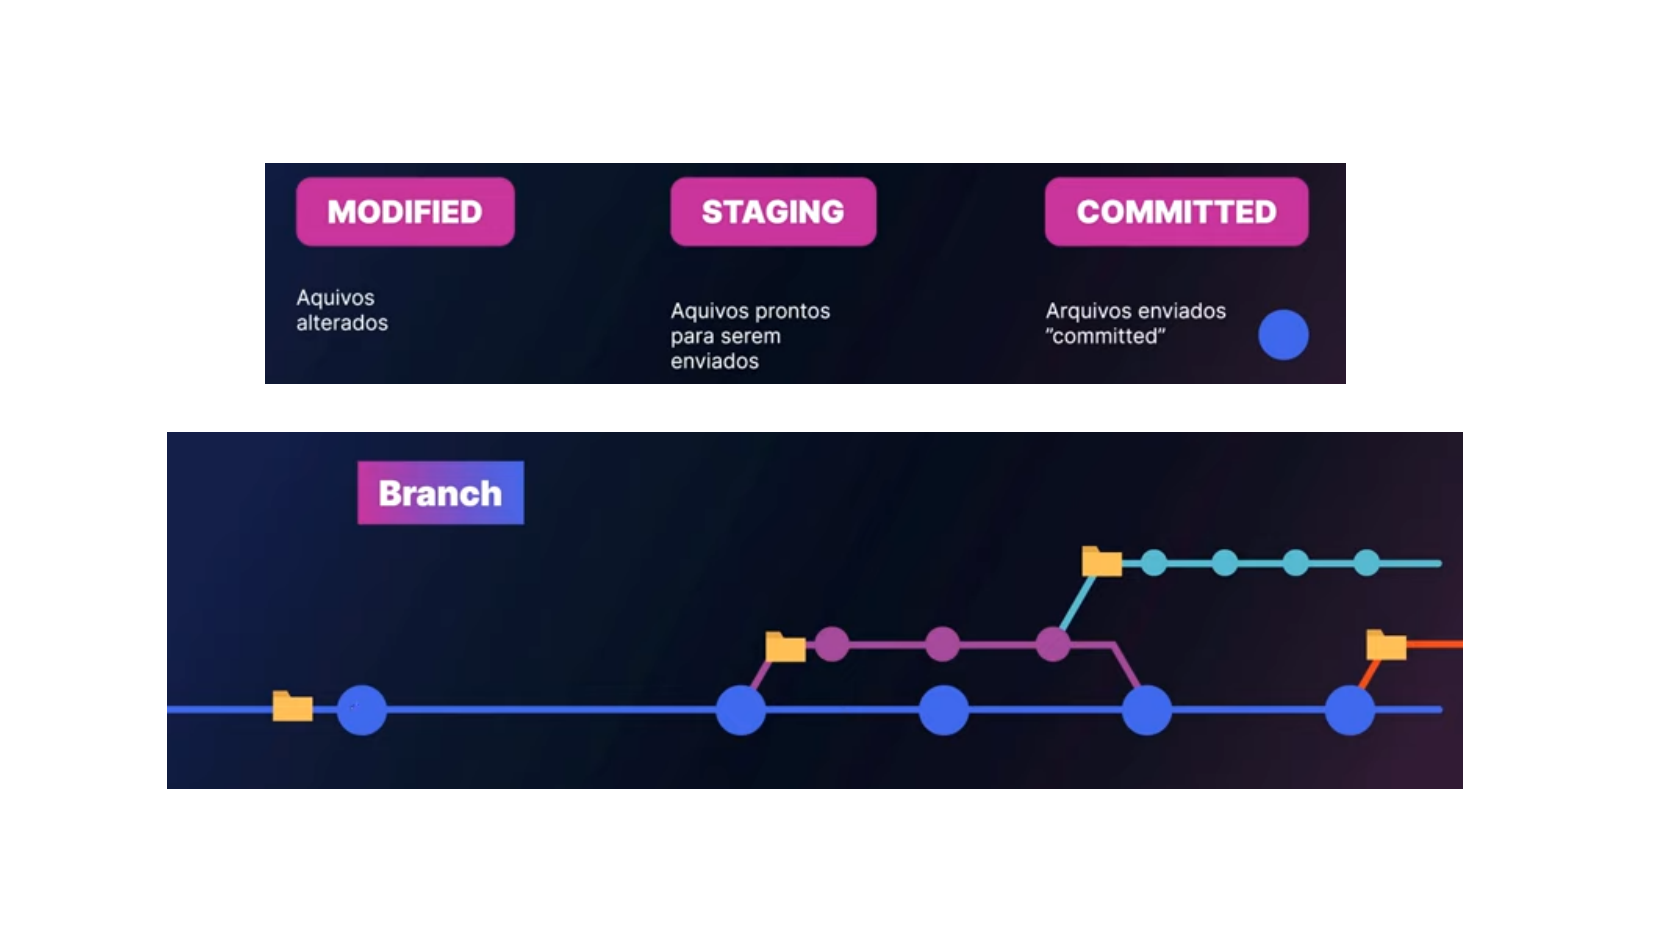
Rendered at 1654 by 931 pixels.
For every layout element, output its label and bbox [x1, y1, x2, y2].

picture [167, 432, 1463, 789]
picture [265, 163, 1346, 384]
